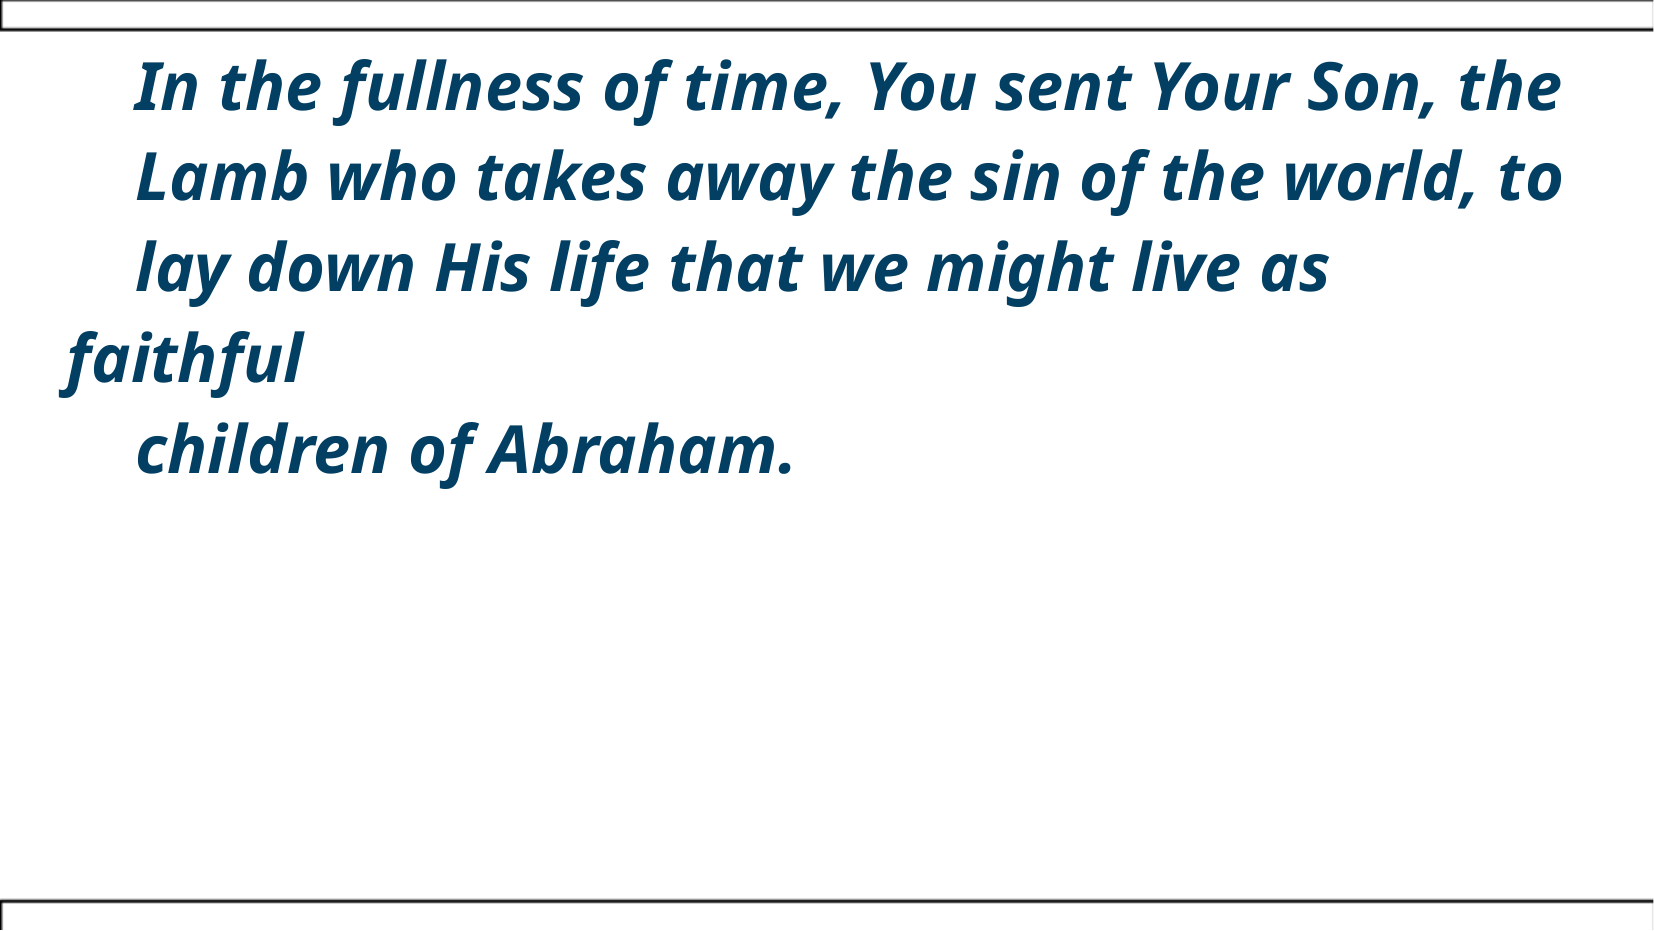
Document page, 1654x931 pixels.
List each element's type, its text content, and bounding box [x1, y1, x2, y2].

text_box In the fullness of time, You sent Your Son, the Lamb who takes away the sin of the world, to lay down His life that we might live as faithful children of Abraham. [51, 31, 1597, 406]
picture [0, 0, 1654, 930]
